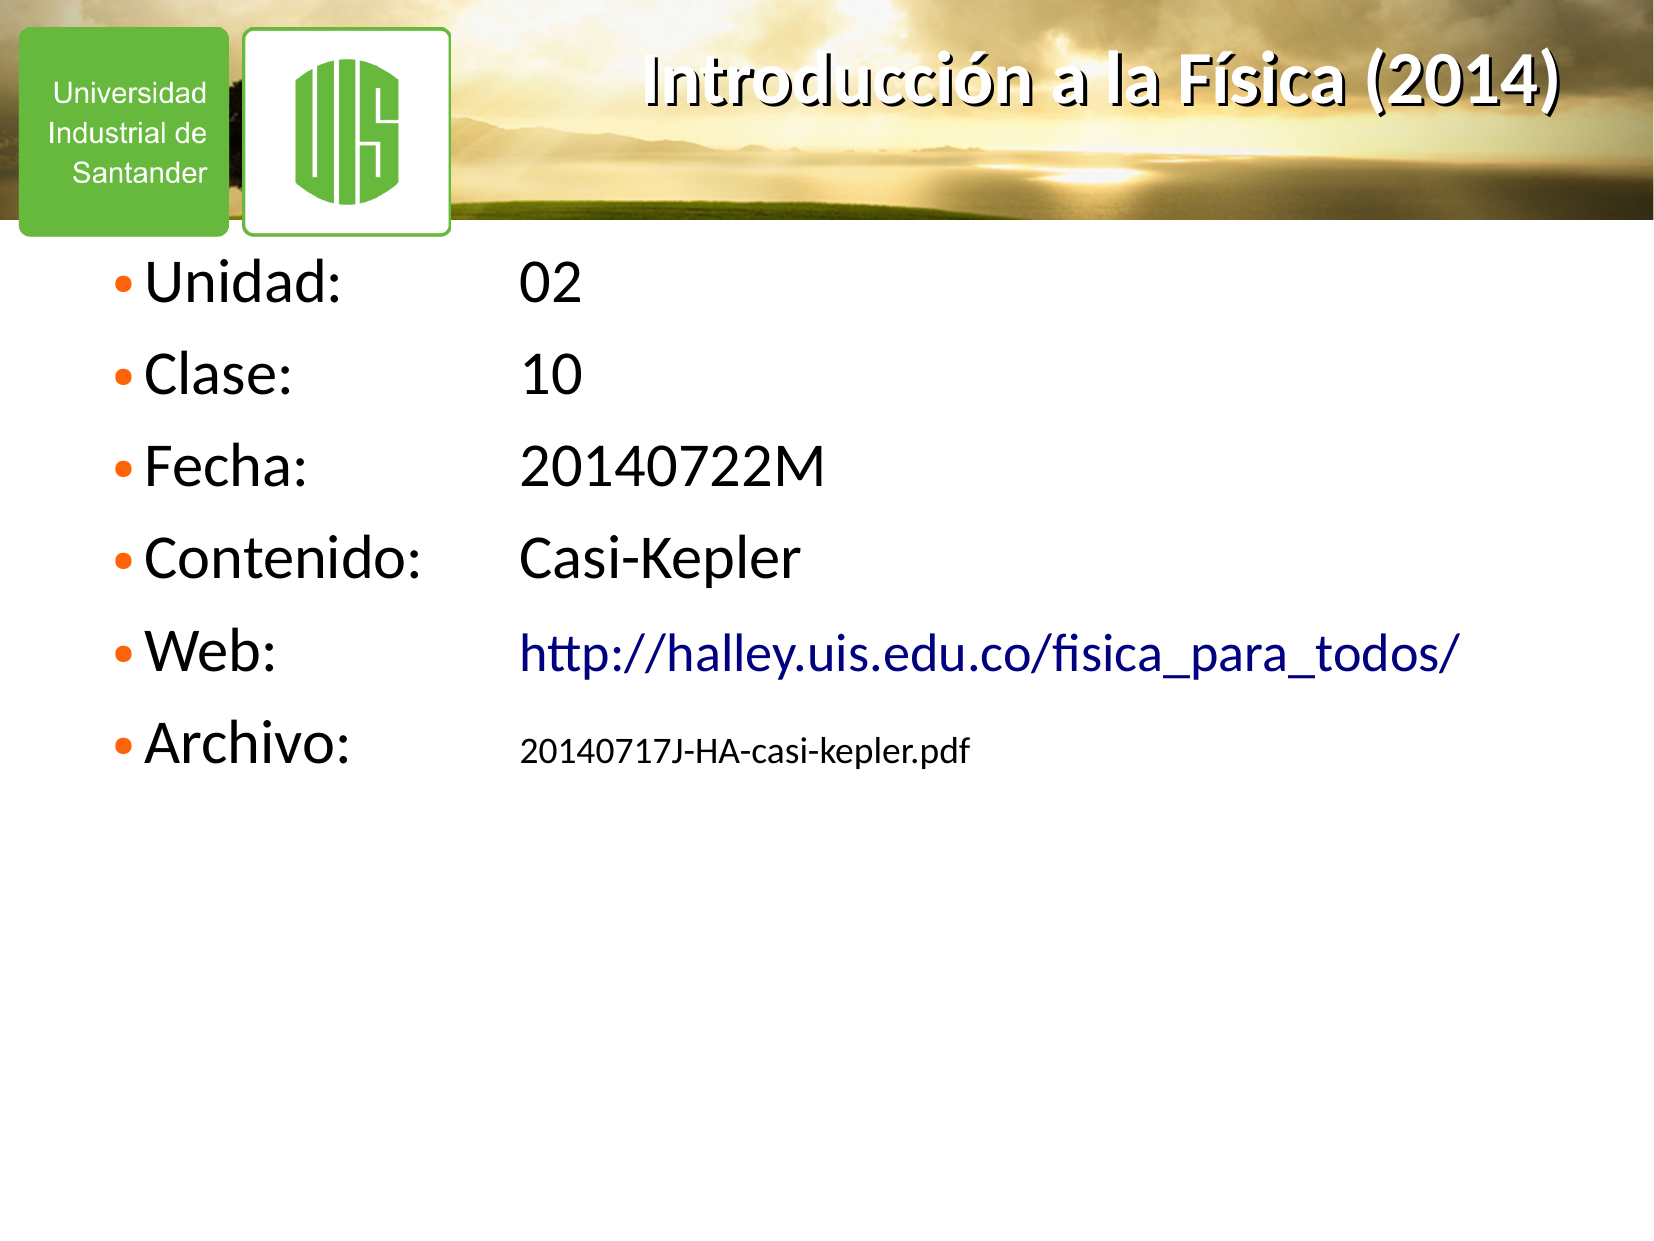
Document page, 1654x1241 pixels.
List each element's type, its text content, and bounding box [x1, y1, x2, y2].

list Unidad: 02 Clase: 10 Fecha: 20140722M Contenido: Casi-Kepler Web: http://halley.uis.edu.co/fisica_para_todos/ Archivo: 20140717J-HA-casi-kepler.pdf [82, 255, 1571, 1126]
picture [0, 0, 1654, 237]
title Introducción a la Física (2014) [75, 19, 1564, 151]
